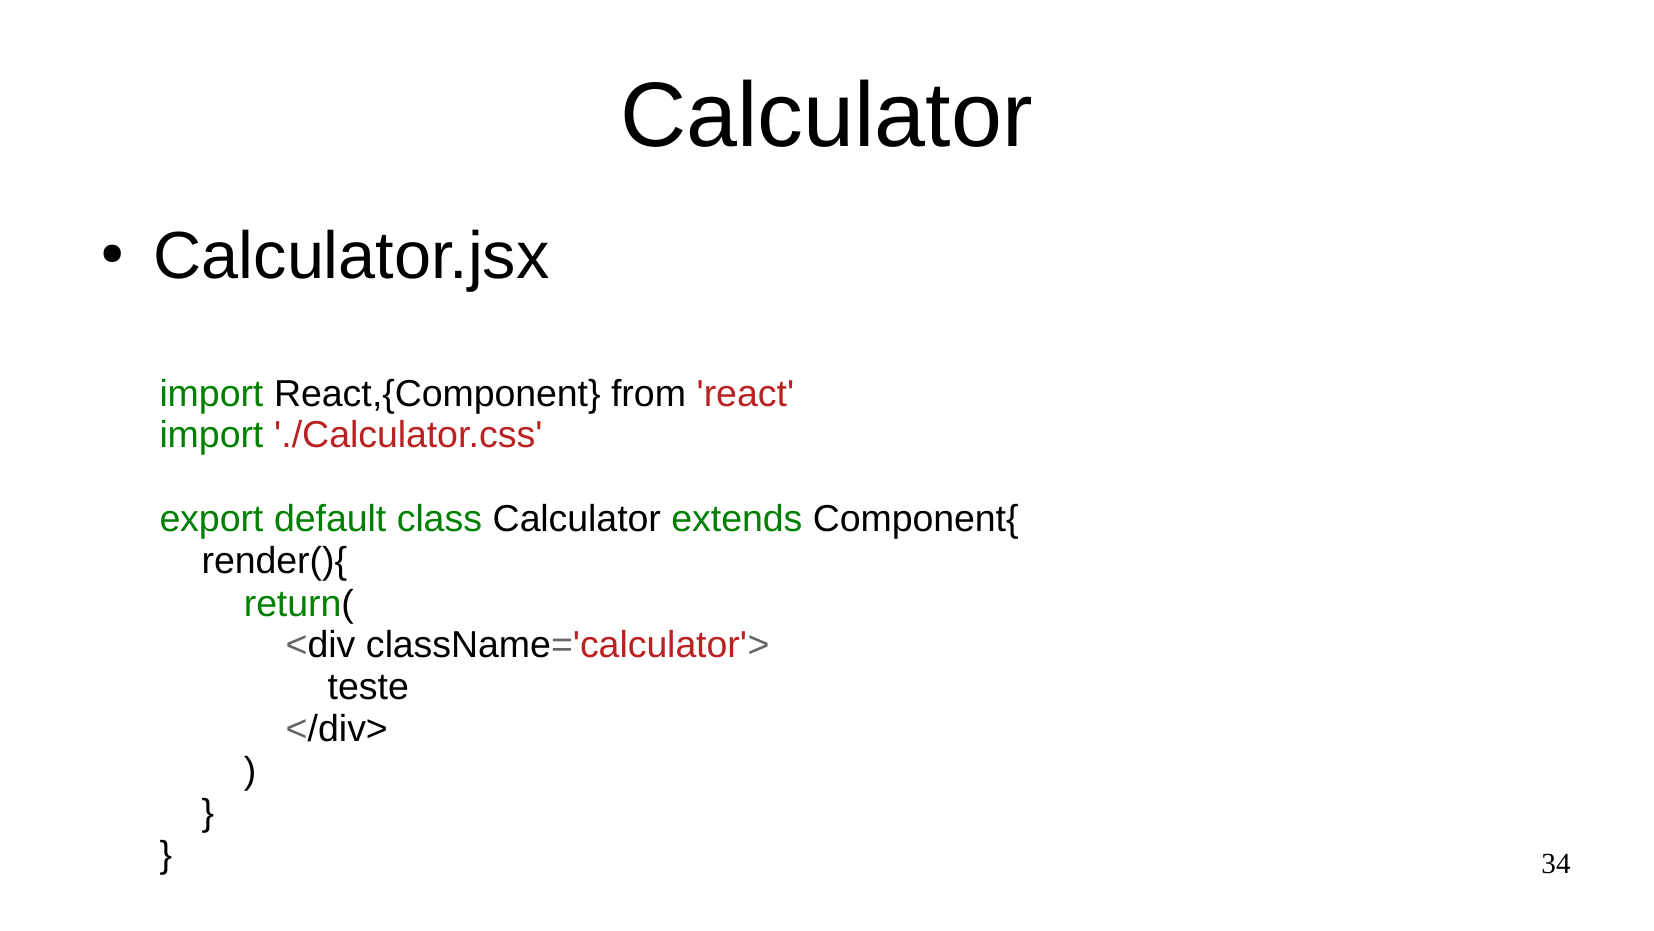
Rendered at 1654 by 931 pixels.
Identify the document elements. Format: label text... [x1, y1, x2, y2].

list Calculator.jsx [82, 217, 1571, 758]
text_box import React,{Component} from 'react' import './Calculator.css' export default class Calculator extends Component{ render(){ return( <div className='calculator'> teste </div> ) } } [144, 364, 1198, 884]
title Calculator [82, 37, 1571, 193]
